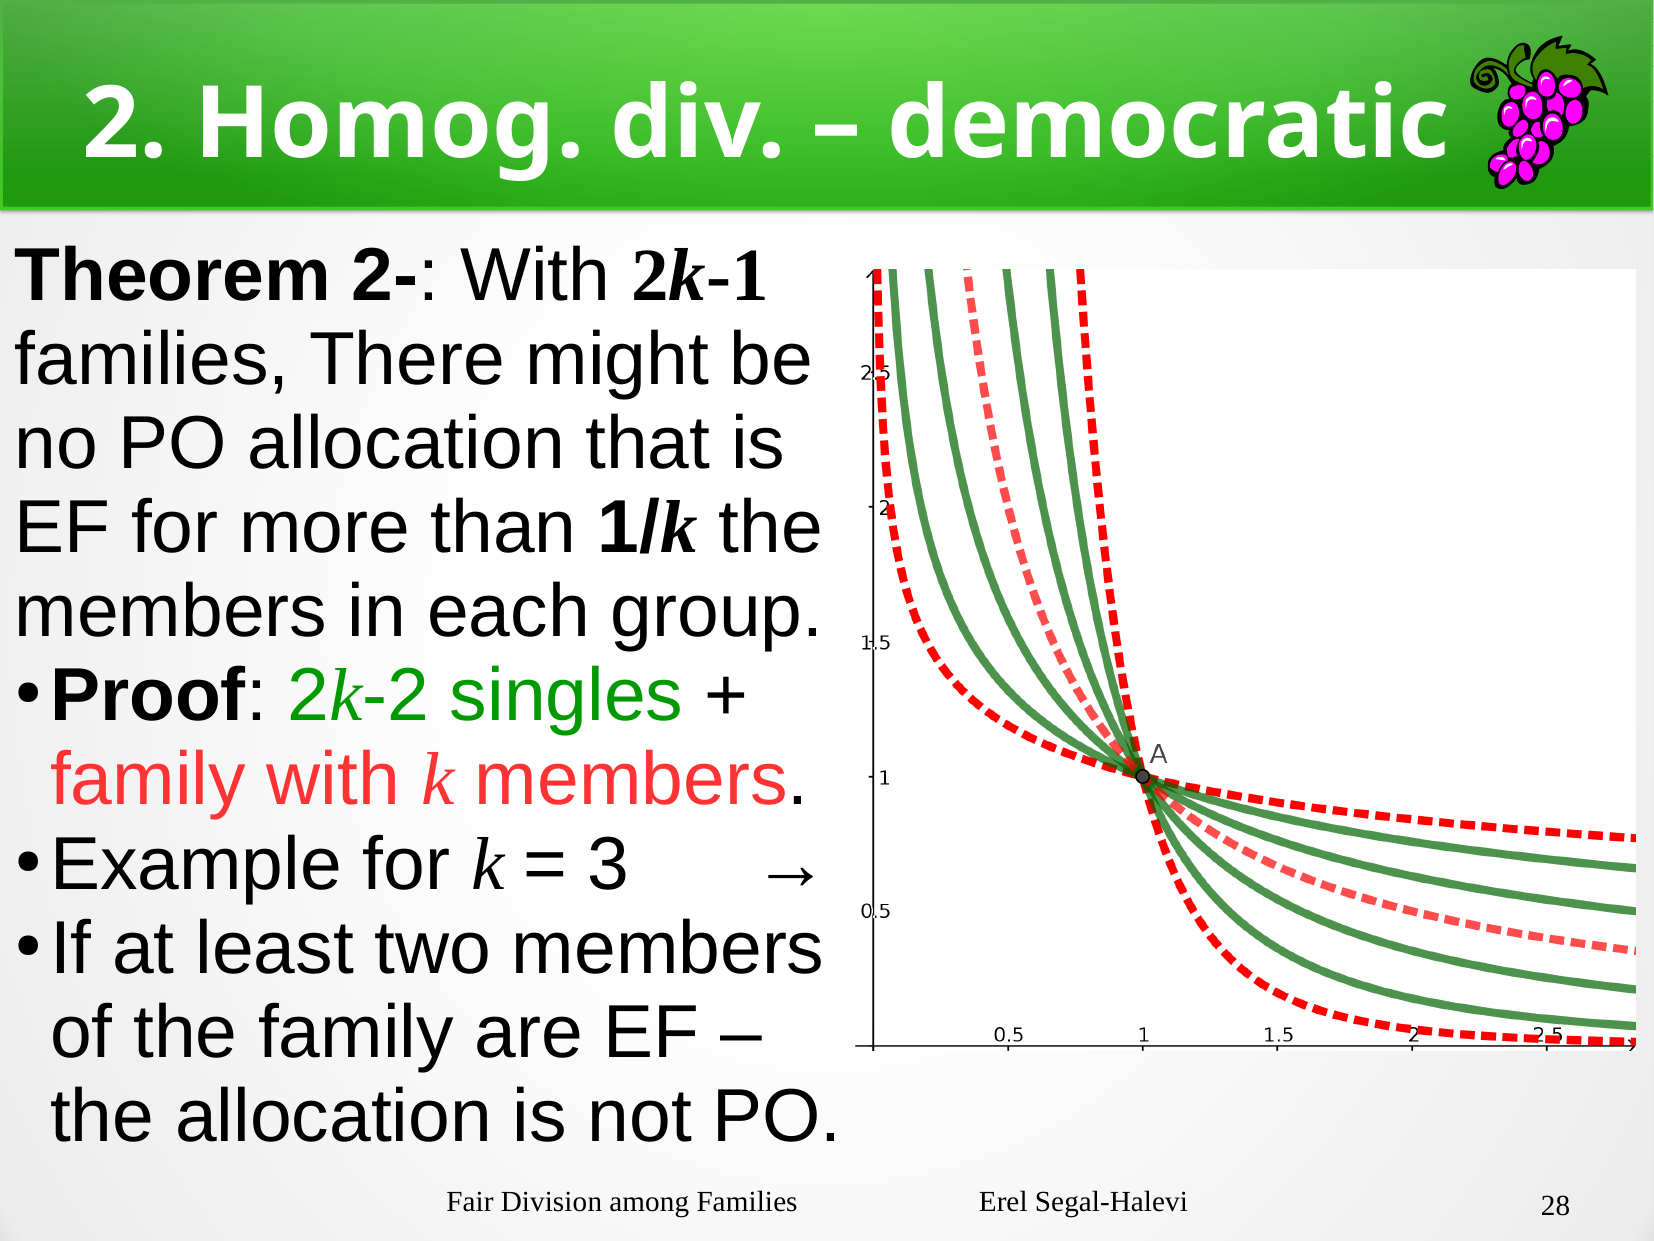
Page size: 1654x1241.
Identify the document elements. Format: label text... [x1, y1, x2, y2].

title 2. Homog. div. – democratic [82, 47, 1470, 190]
text_box Theorem 2-: With 2k-1 families, There might be no PO allocation that is EF for more than 1/k the members in each group. Proof: 2k-2 singles + family with k members. Example for k = 3 → If at least two members of the family are EF – the allocation is not PO. [0, 225, 886, 1165]
picture [1470, 35, 1609, 190]
picture [855, 269, 1636, 1051]
